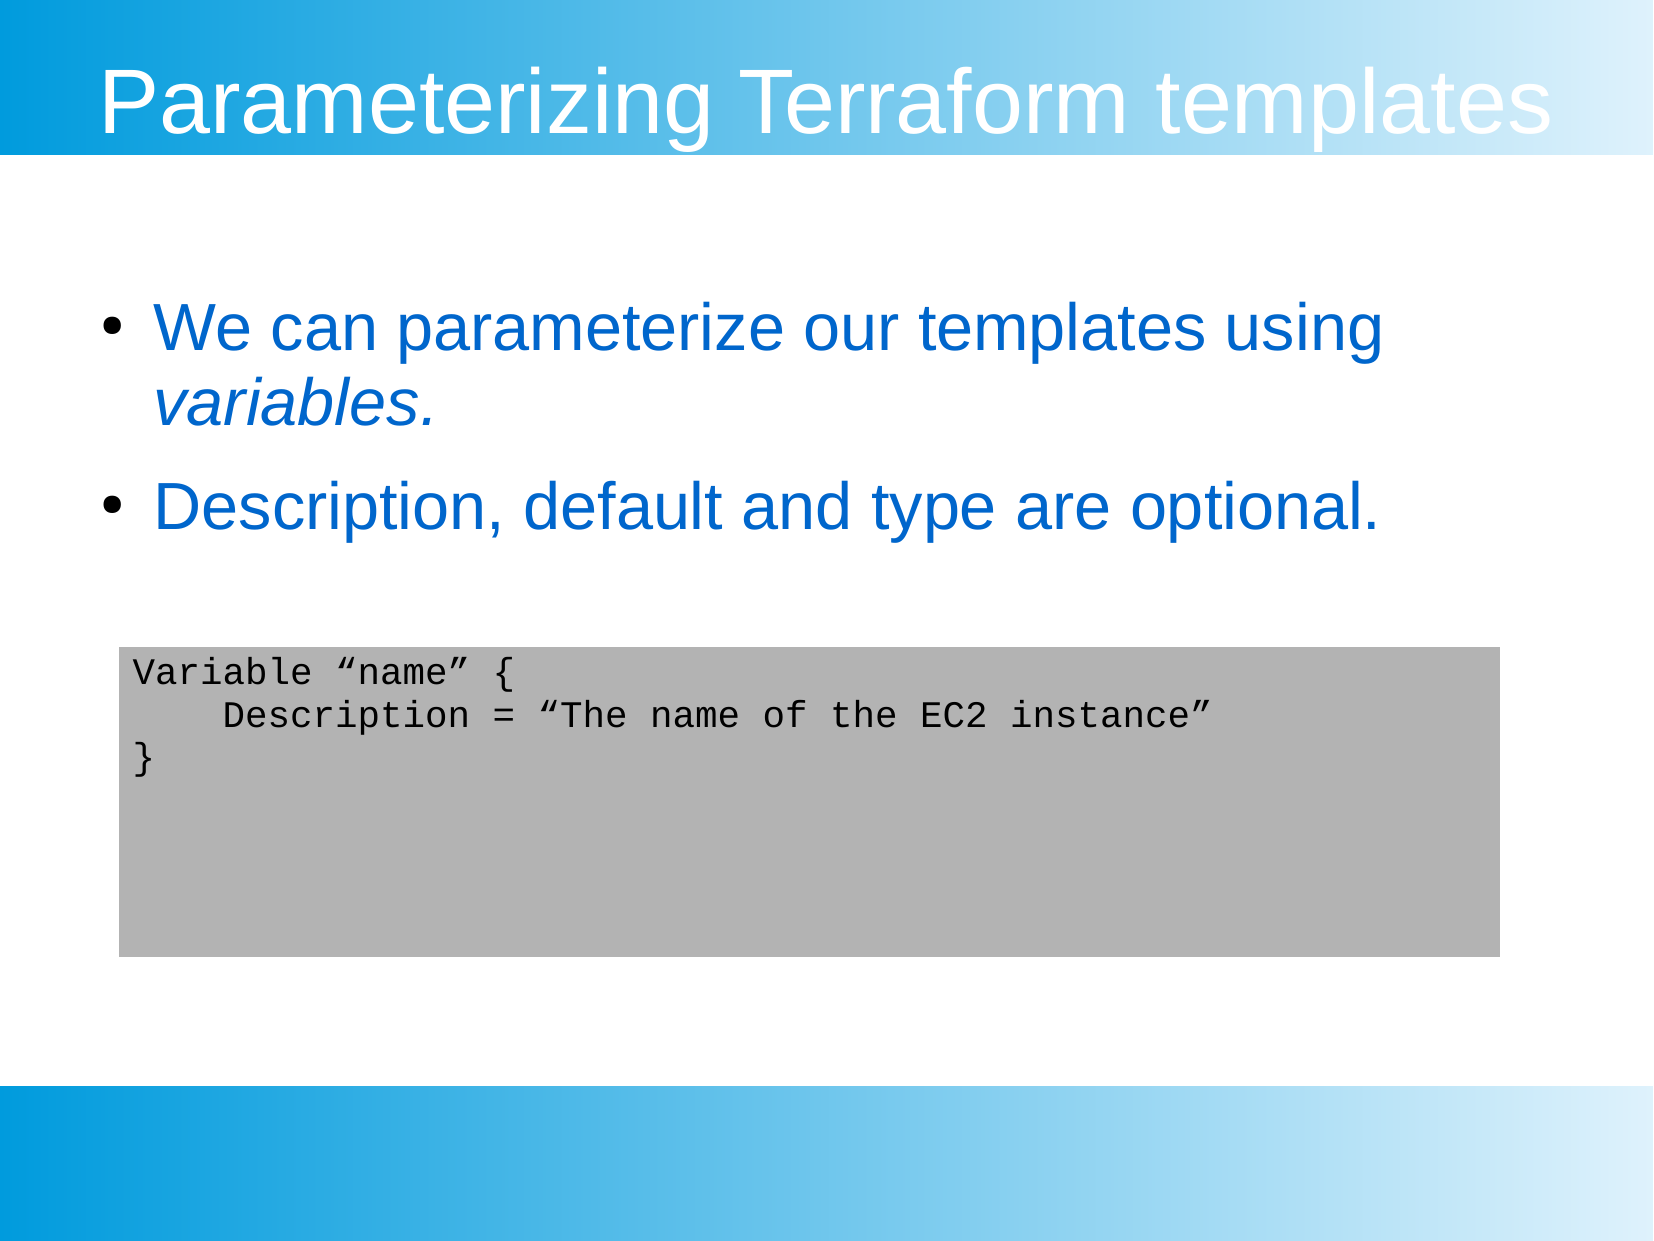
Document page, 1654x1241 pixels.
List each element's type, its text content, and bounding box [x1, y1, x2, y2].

table_header Variable “name” { Description = “The name of the EC2 instance” } [119, 647, 1500, 957]
list We can parameterize our templates using variables. Description, default and type are optional. [82, 290, 1571, 1010]
title Parameterizing Terraform templates [82, 49, 1571, 155]
